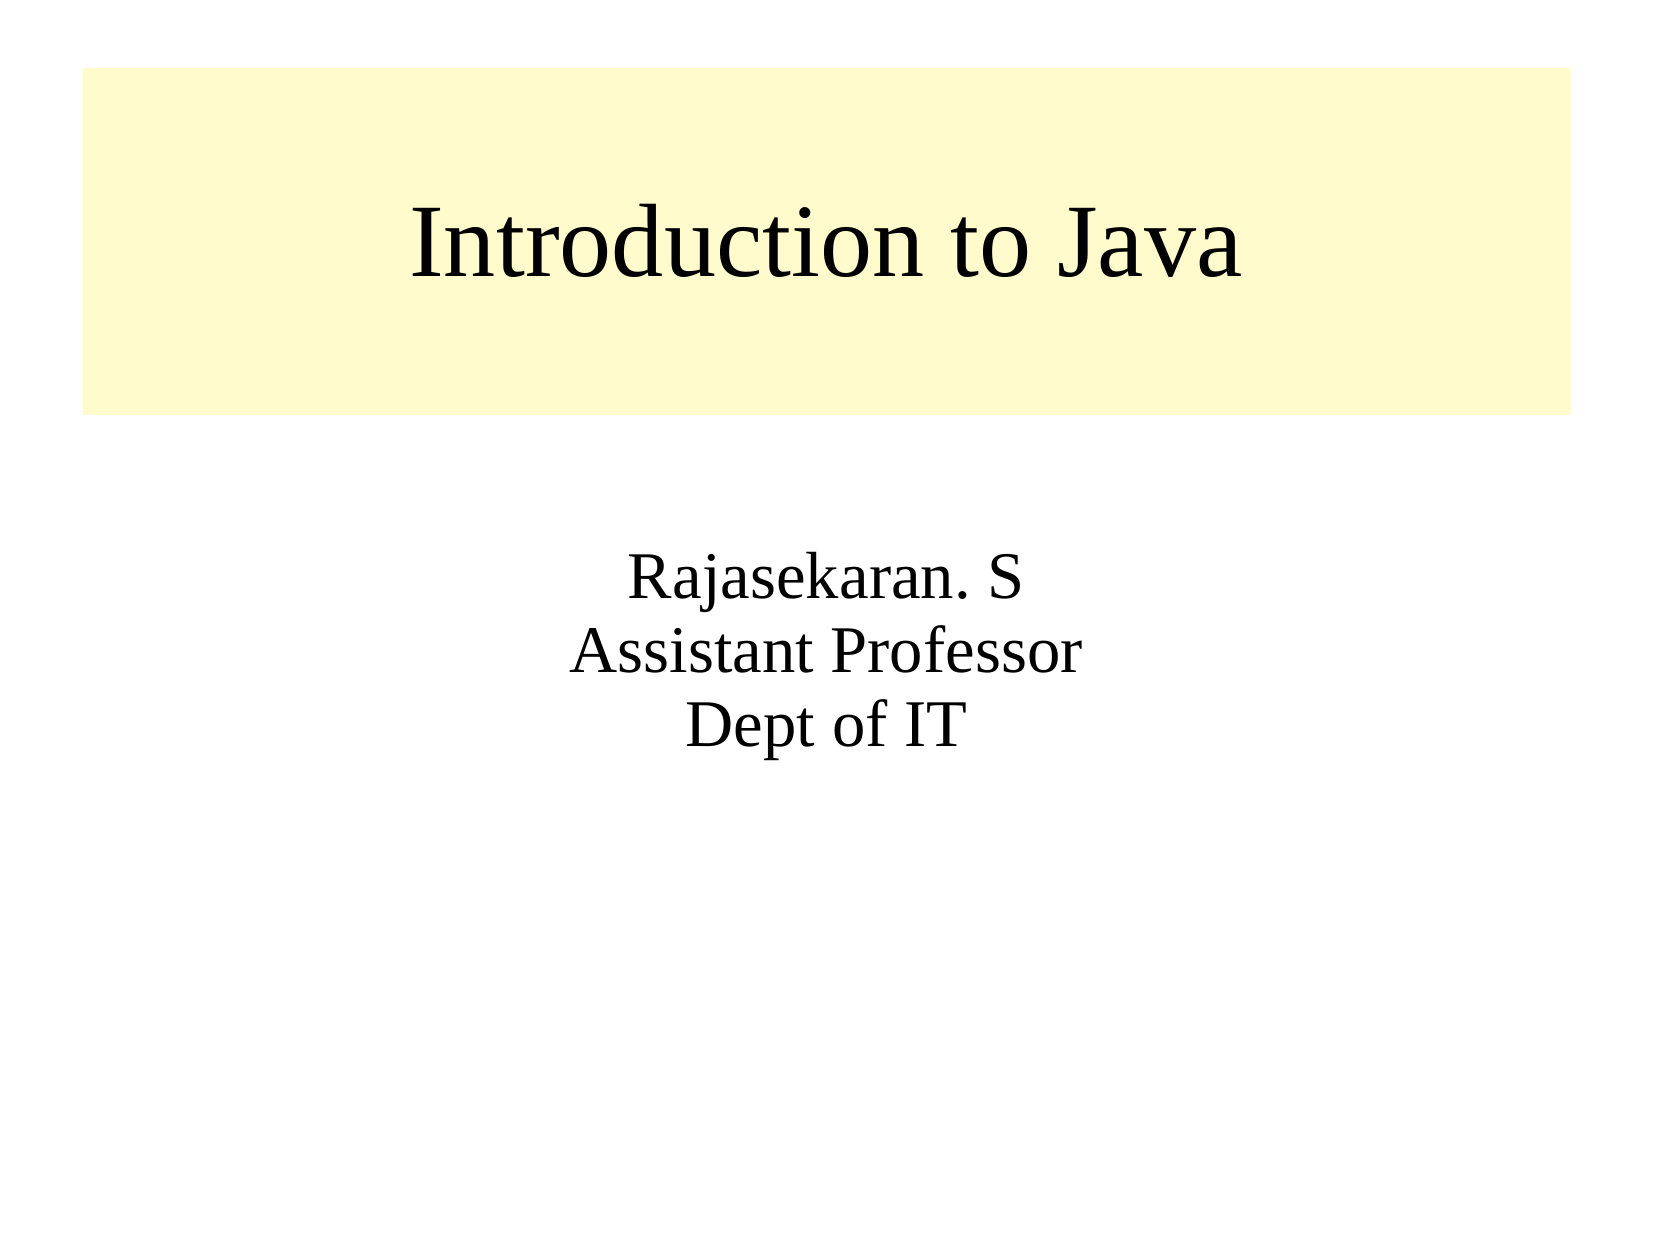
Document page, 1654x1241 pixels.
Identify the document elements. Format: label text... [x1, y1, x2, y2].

title Introduction to Java [82, 68, 1571, 290]
subtitle Rajasekaran. S Assistant Professor Dept of IT [82, 290, 1571, 1010]
